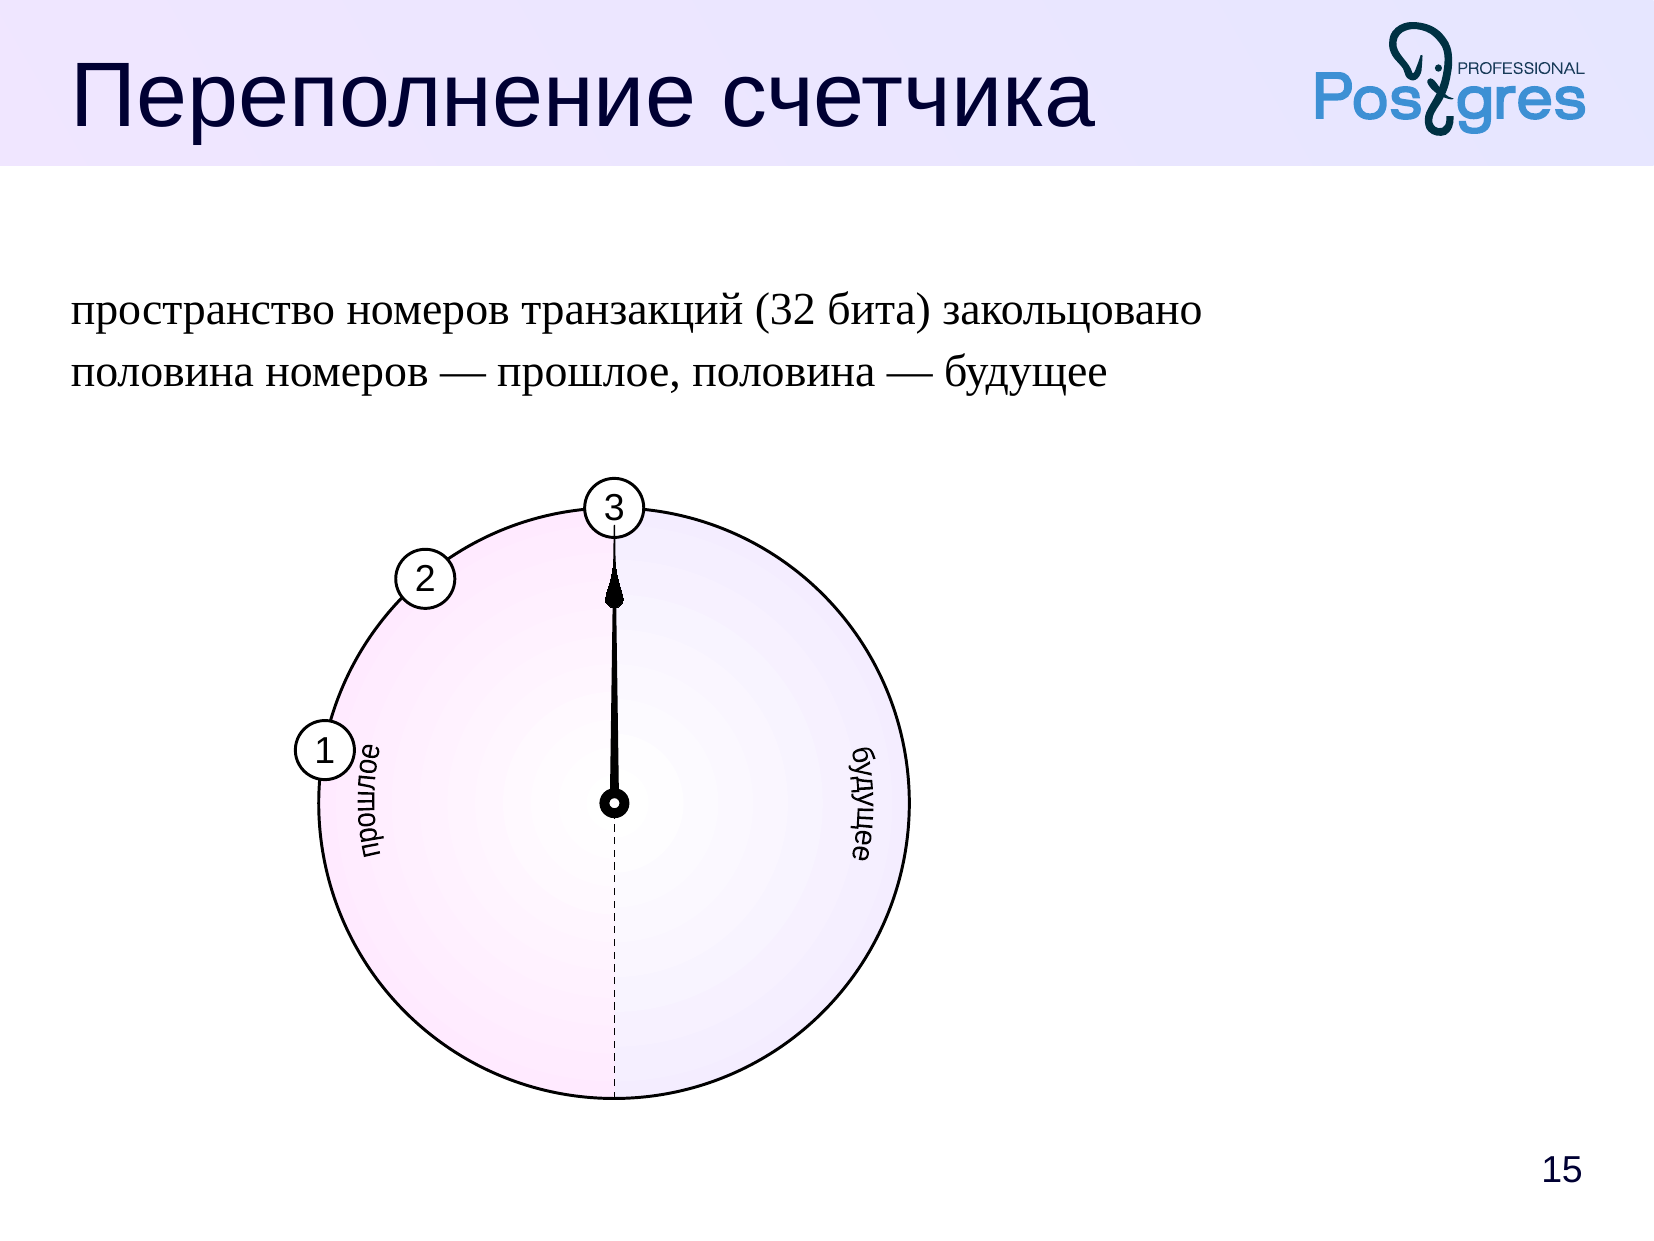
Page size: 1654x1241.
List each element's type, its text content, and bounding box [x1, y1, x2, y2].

title Переполнение счетчика [70, 43, 1241, 147]
text_box 2 [395, 549, 455, 609]
text_box [599, 524, 630, 819]
list пространство номеров транзакций (32 бита) закольцовано половина номеров — прошлое, половина — будущее [70, 283, 1583, 1141]
text_box 1 [295, 720, 355, 780]
